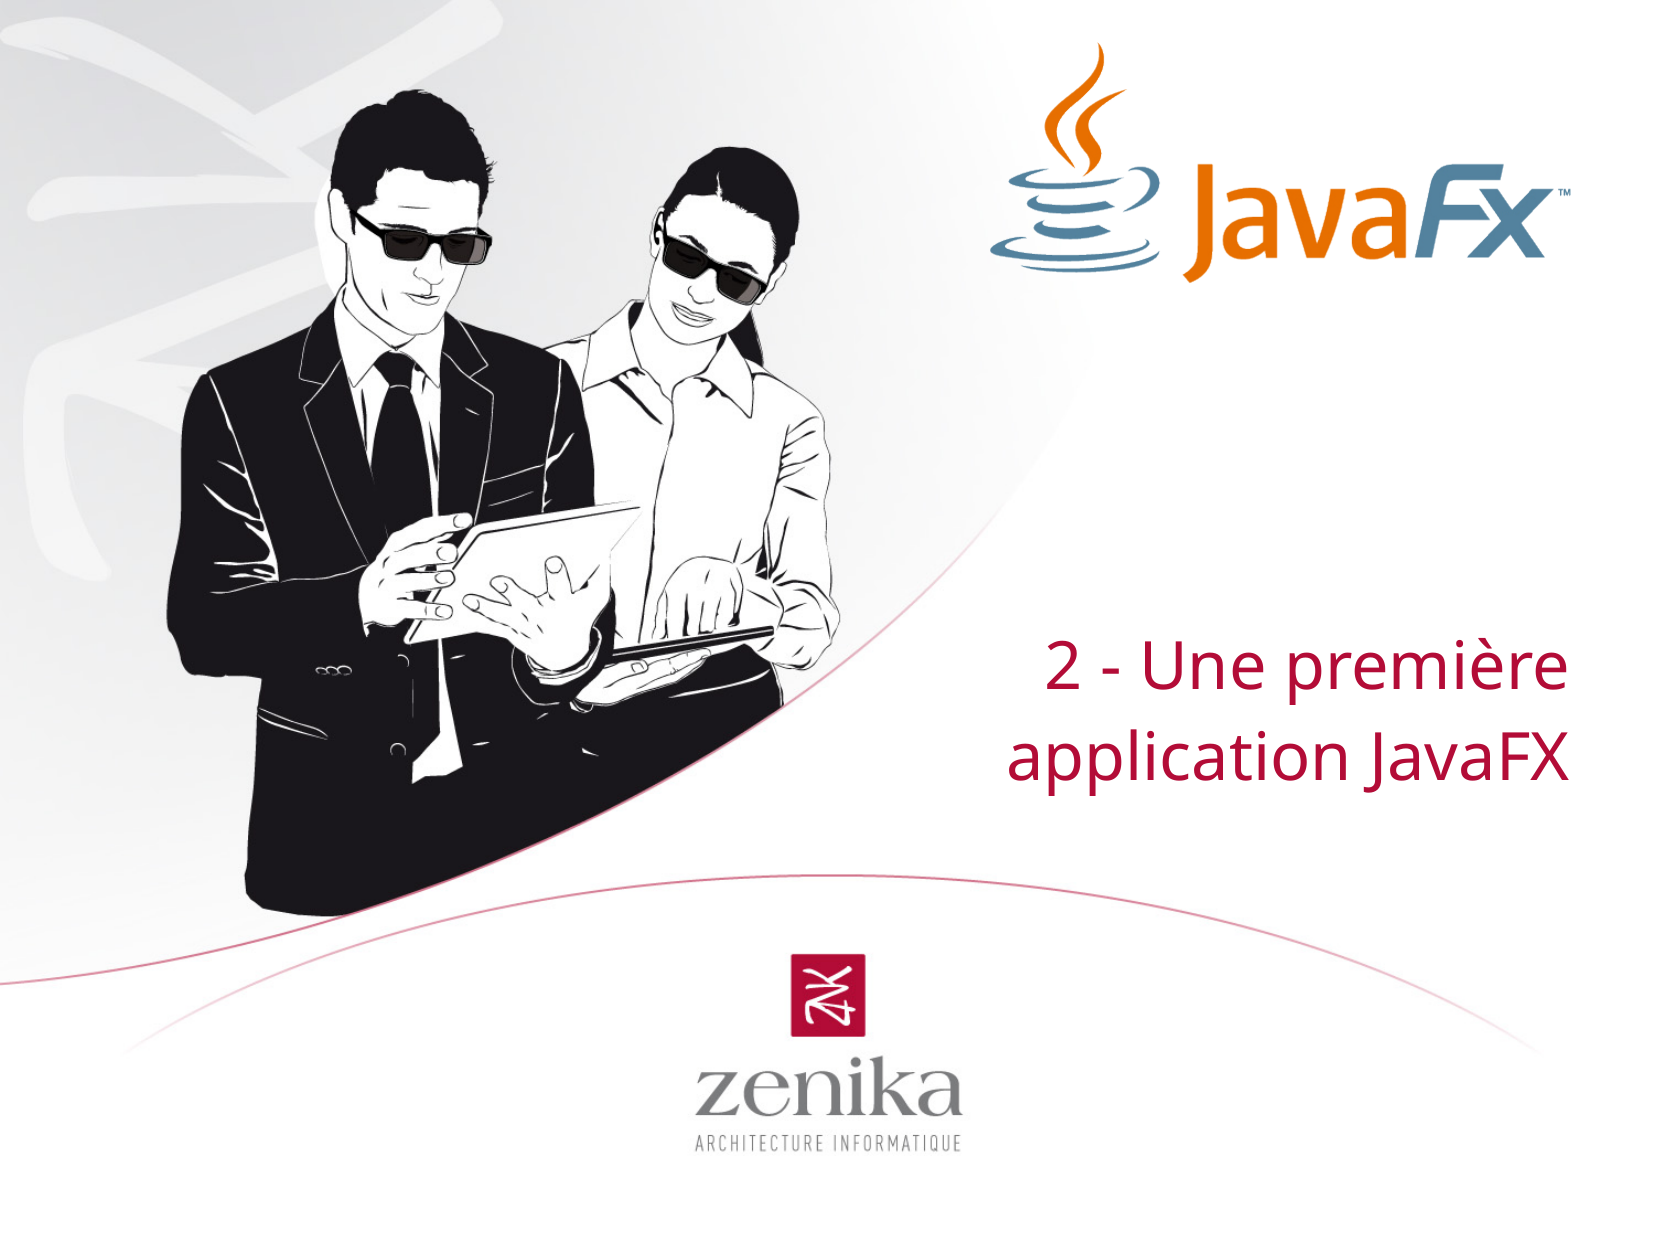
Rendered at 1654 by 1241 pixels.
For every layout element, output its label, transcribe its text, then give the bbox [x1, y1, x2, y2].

title 2 - Une première application JavaFX [915, 531, 1571, 886]
picture [0, 0, 1654, 1241]
